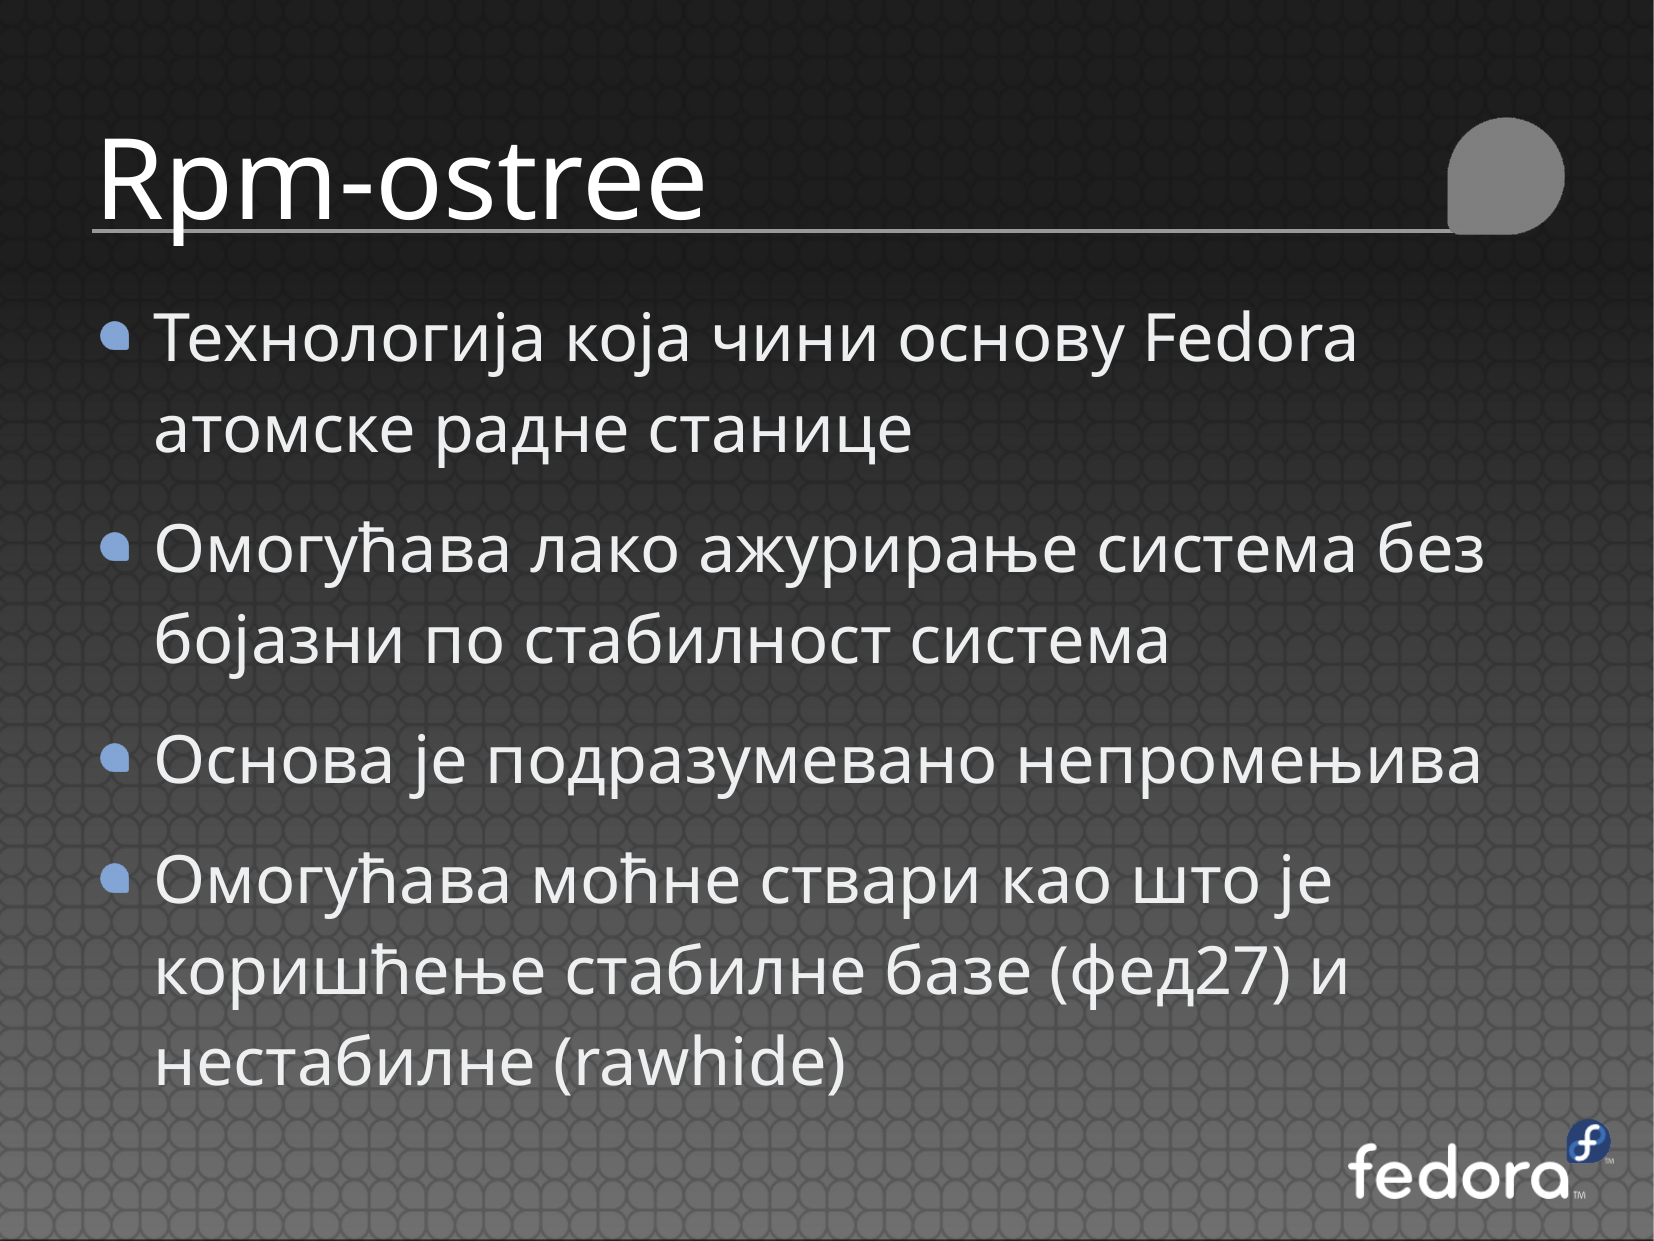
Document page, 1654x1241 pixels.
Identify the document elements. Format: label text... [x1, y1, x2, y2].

list Технологија која чини основу Fedora атомске радне станице Омогућава лако ажурирање система без бојазни по стабилност система Основа је подразумевано непромењива Омогућава моћне ствари као што је коришћење стабилне базе (фед27) и нестабилне (rawhide) [82, 290, 1571, 1094]
picture [0, 0, 1654, 1241]
title Rpm-ostree [94, 100, 1426, 251]
